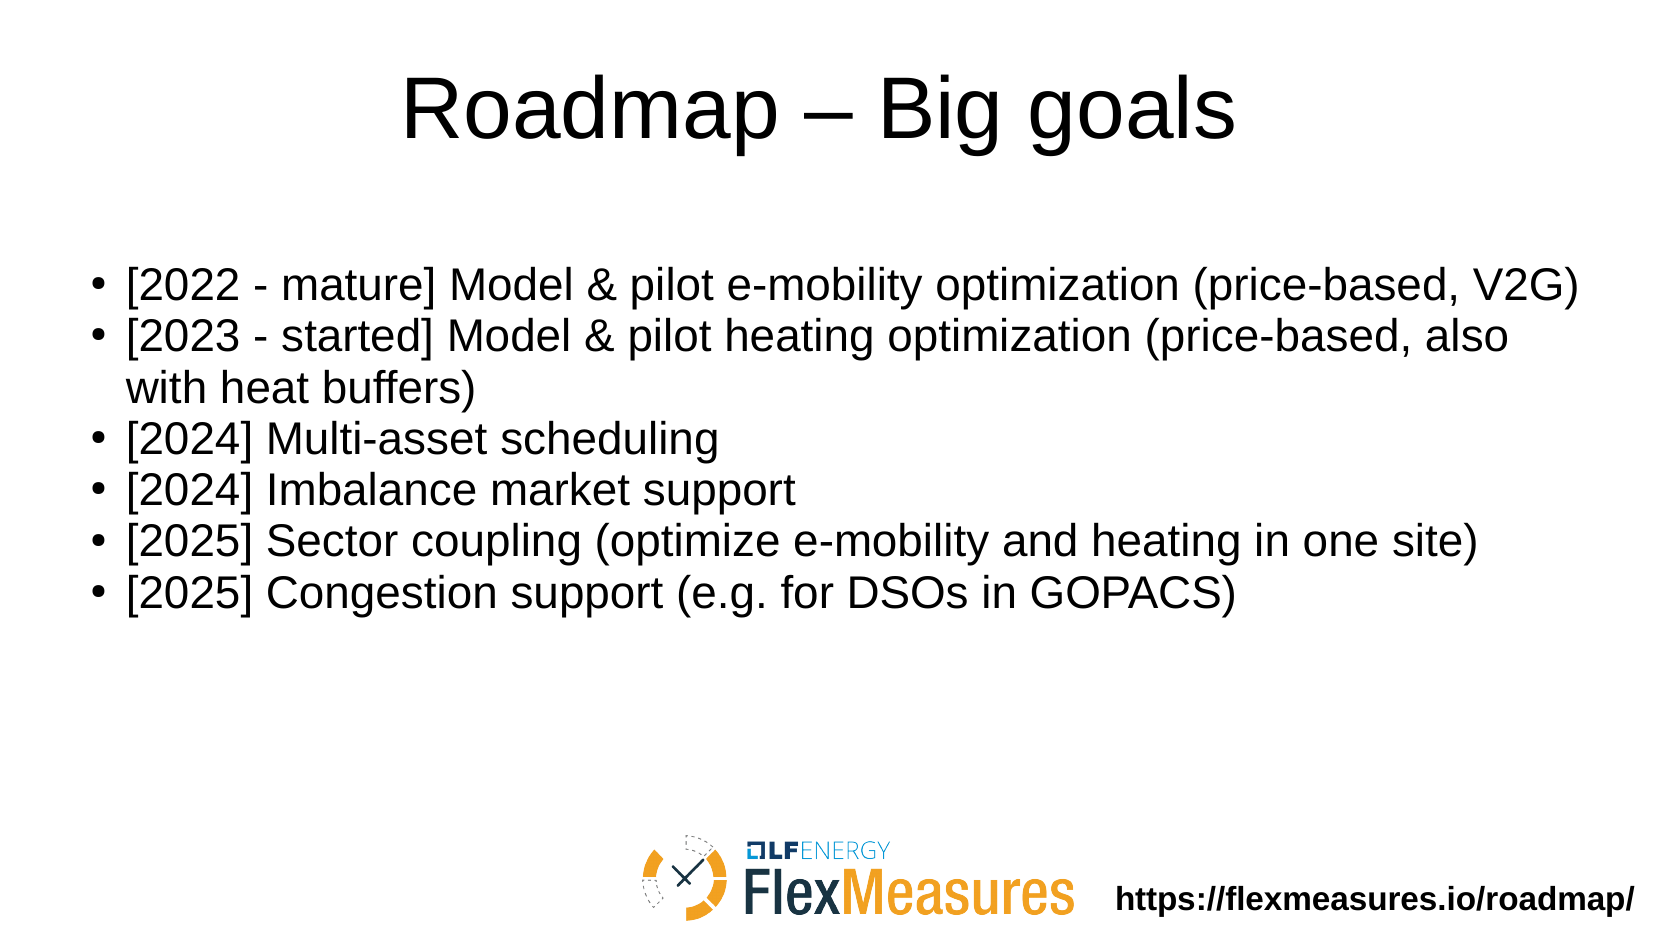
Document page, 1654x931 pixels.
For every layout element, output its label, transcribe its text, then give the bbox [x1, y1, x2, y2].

picture [642, 835, 1074, 921]
text_box [2022 - mature] Model & pilot e-mobility optimization (price-based, V2G) [2023 - started] Model & pilot heating optimization (price-based, also with heat buffers) [2024] Multi-asset scheduling [2024] Imbalance market support [2025] Sector coupling (optimize e-mobility and heating in one site) [2025] Congestion support (e.g. for DSOs in GOPACS) [75, 251, 1613, 676]
title Roadmap – Big goals [75, 30, 1564, 186]
list https://flexmeasures.io/roadmap/ [1044, 880, 1651, 931]
